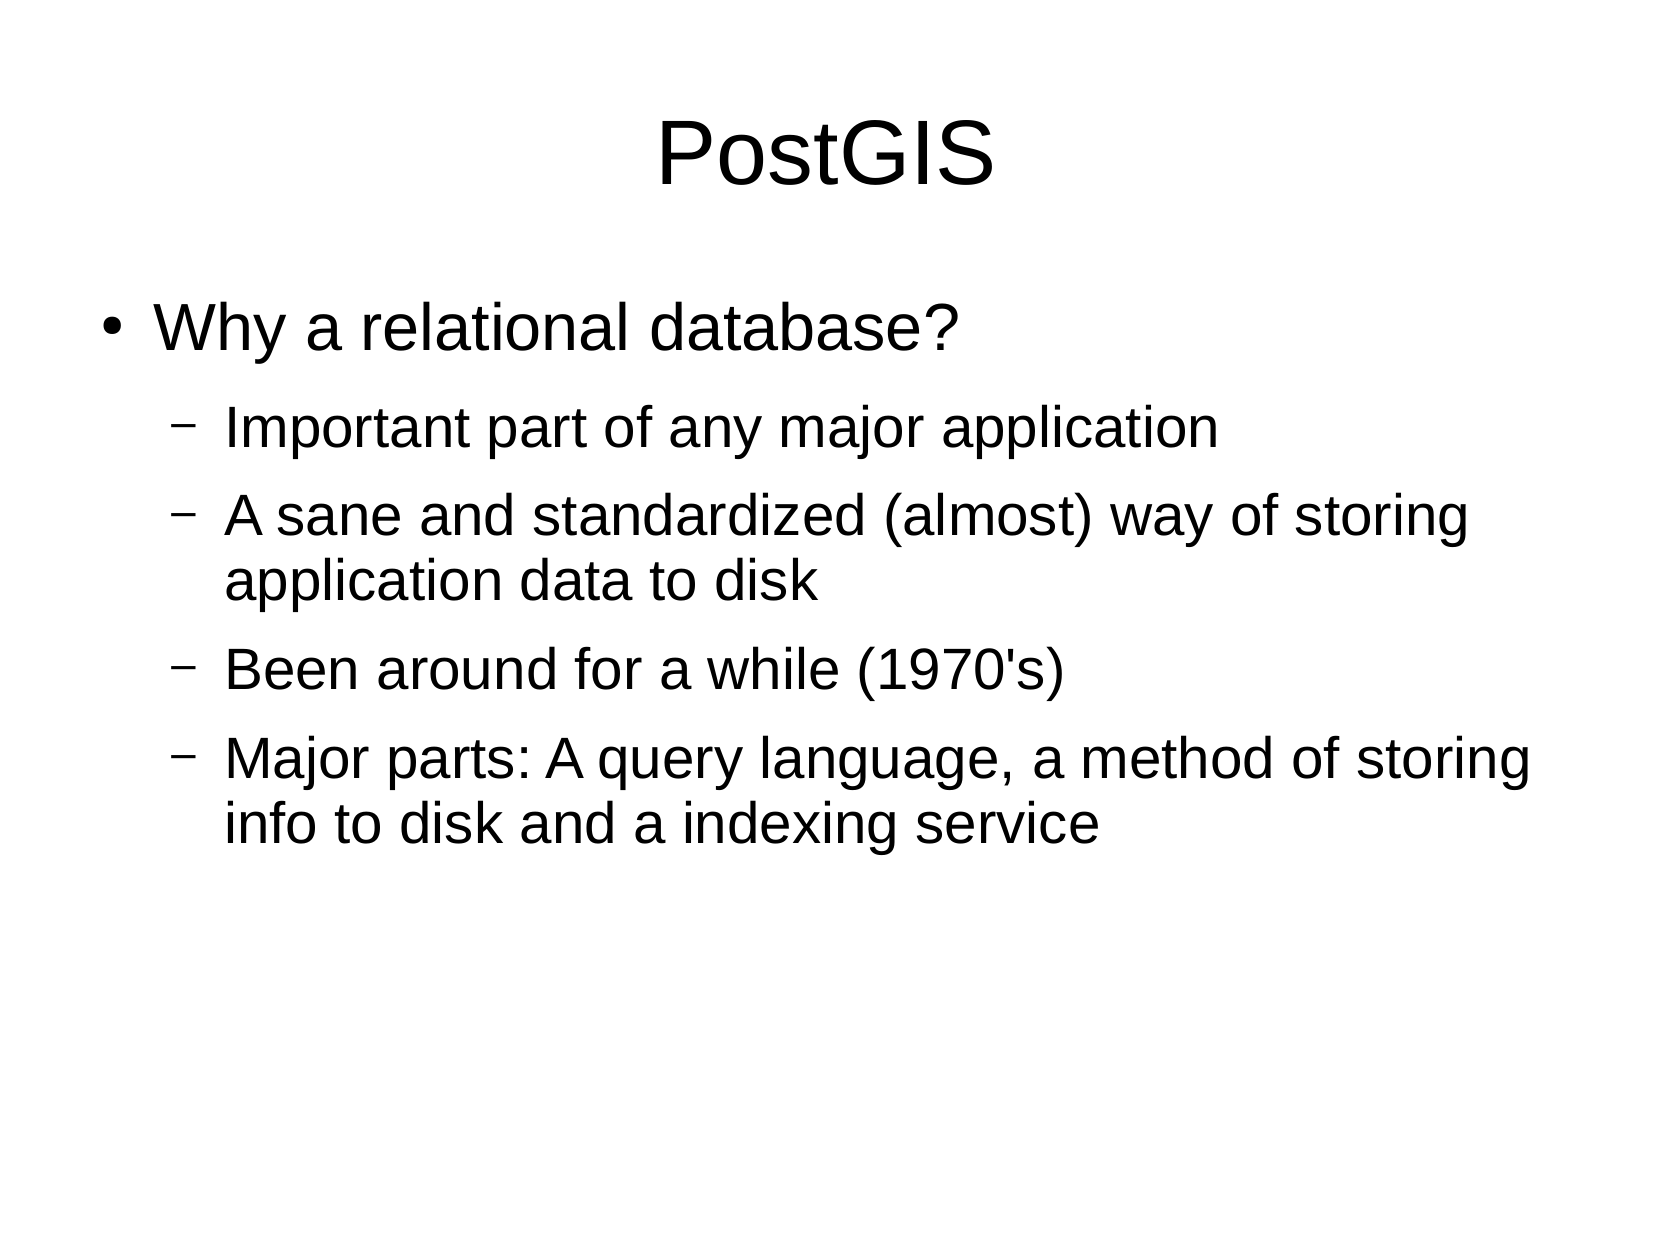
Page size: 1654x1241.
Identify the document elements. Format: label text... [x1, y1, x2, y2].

list Why a relational database? Important part of any major application A sane and standardized (almost) way of storing application data to disk Been around for a while (1970's) Major parts: A query language, a method of storing info to disk and a indexing service [82, 290, 1538, 1010]
title PostGIS [82, 49, 1571, 257]
